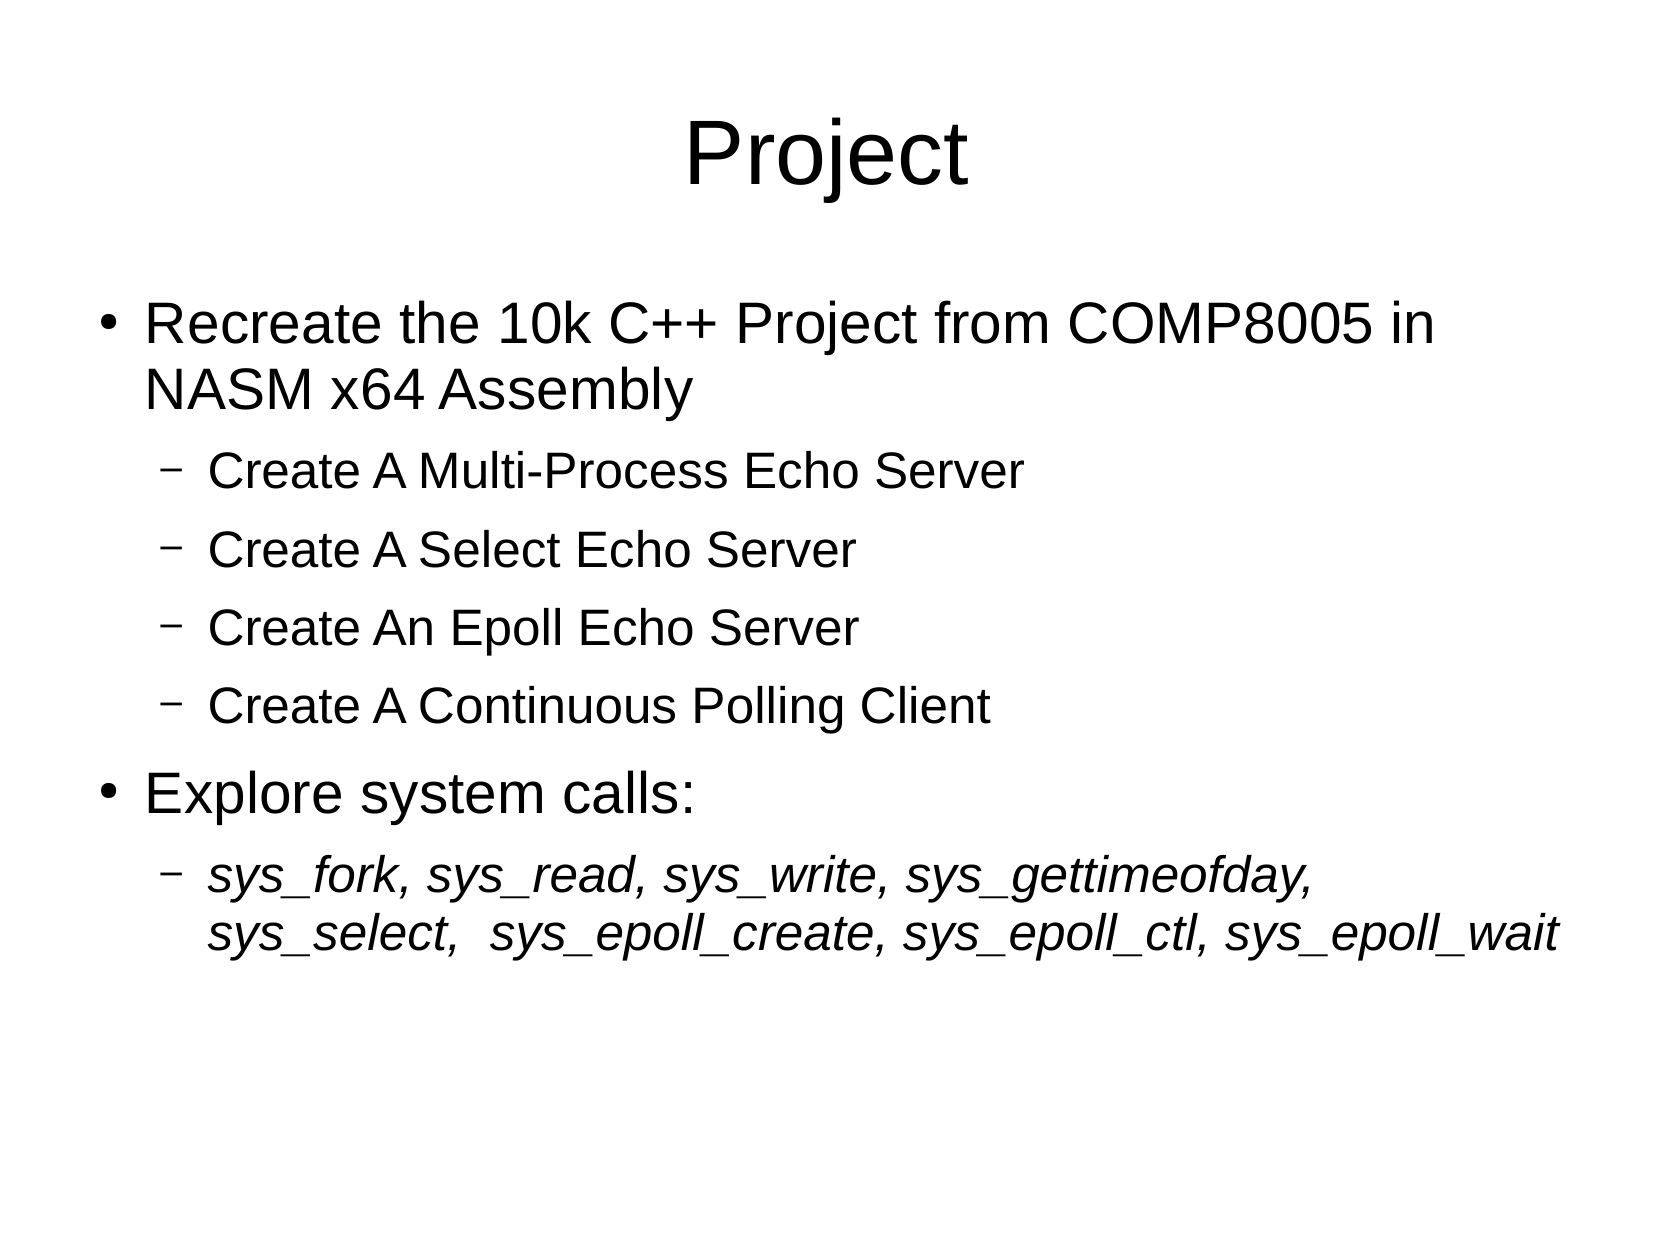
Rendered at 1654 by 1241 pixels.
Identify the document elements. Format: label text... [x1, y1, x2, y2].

list Recreate the 10k C++ Project from COMP8005 in NASM x64 Assembly Create A Multi-Process Echo Server Create A Select Echo Server Create An Epoll Echo Server Create A Continuous Polling Client Explore system calls: sys_fork, sys_read, sys_write, sys_gettimeofday, sys_select, sys_epoll_create, sys_epoll_ctl, sys_epoll_wait [82, 290, 1571, 1010]
title Project [82, 49, 1571, 257]
